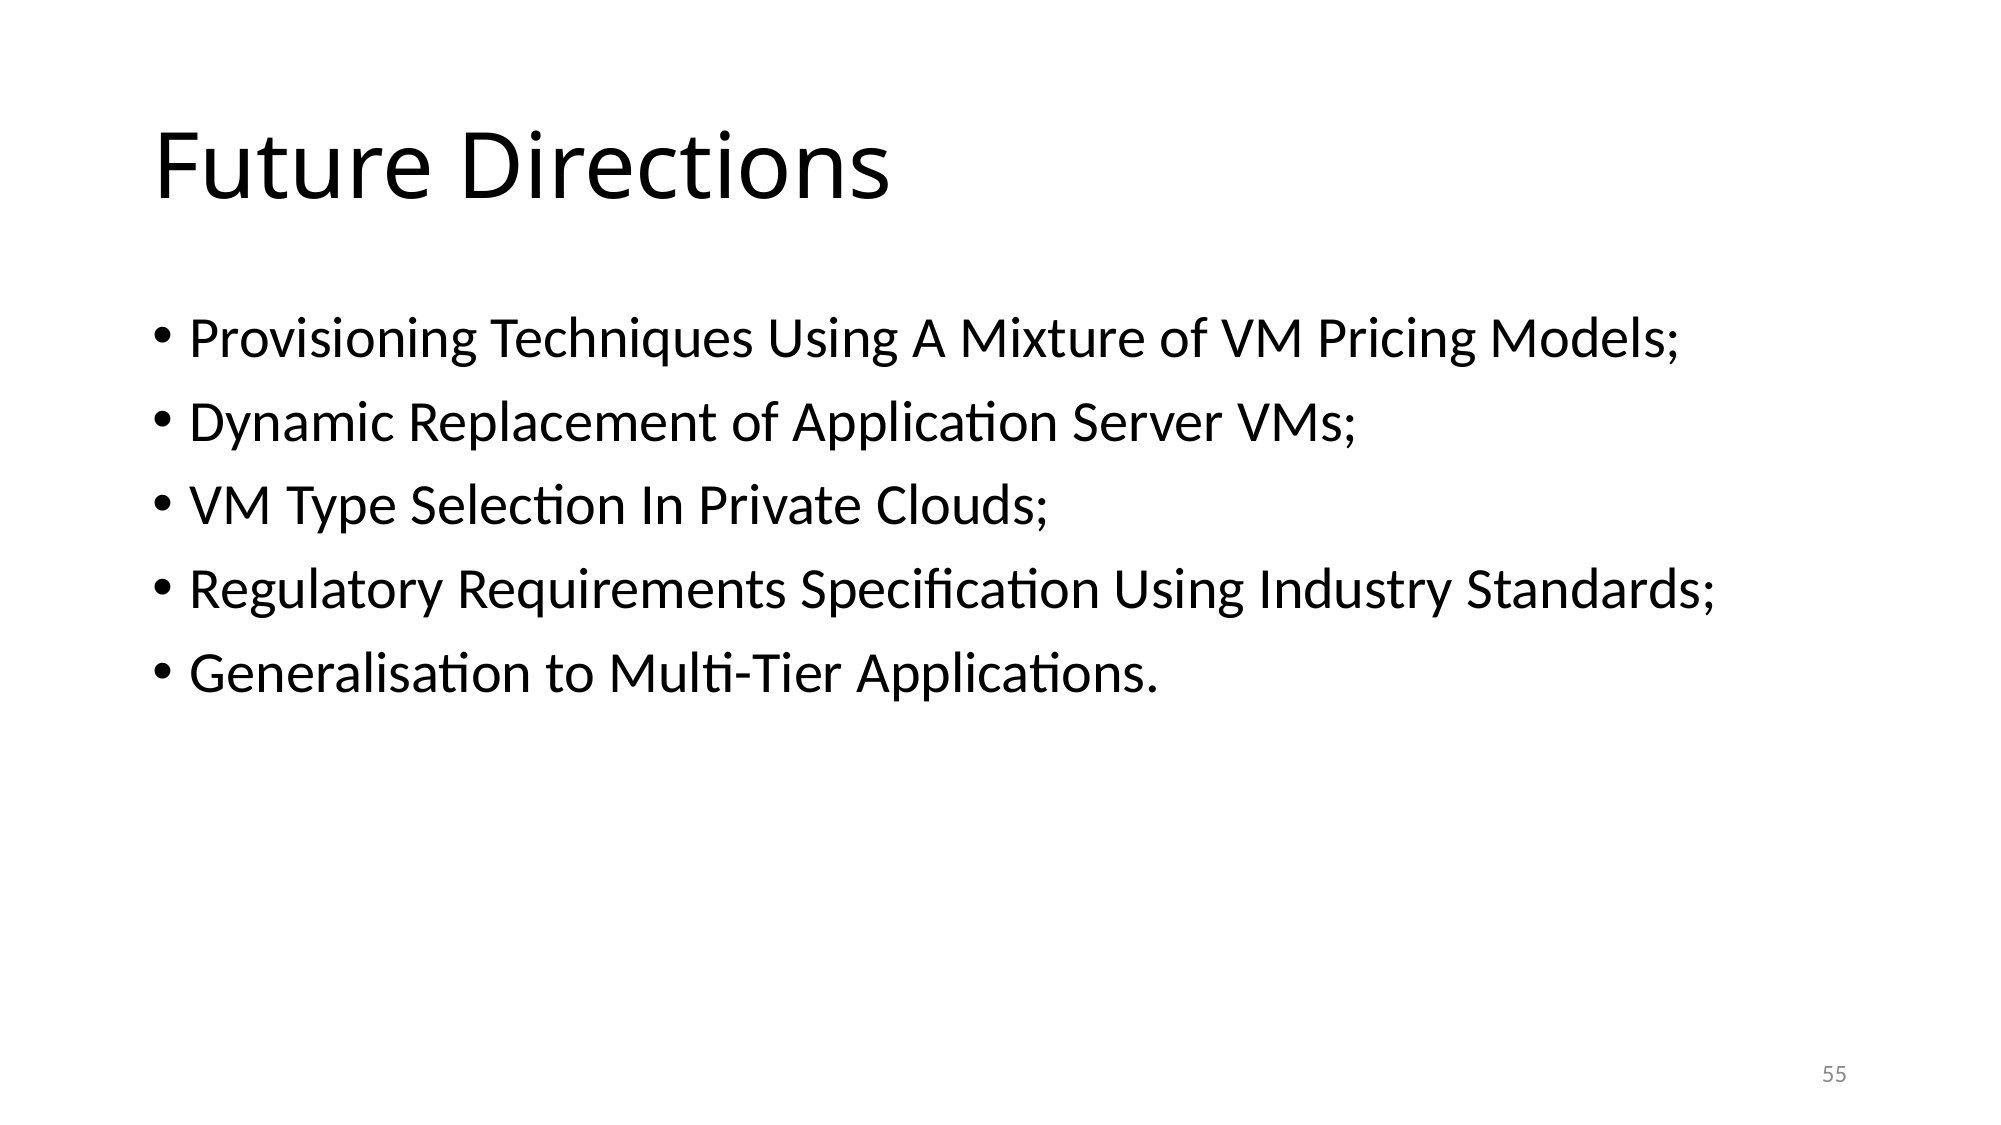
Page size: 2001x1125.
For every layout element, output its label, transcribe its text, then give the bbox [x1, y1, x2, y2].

list Provisioning Techniques Using A Mixture of VM Pricing Models; Dynamic Replacement of Application Server VMs; VM Type Selection In Private Clouds; Regulatory Requirements Specification Using Industry Standards; Generalisation to Multi-Tier Applications. [137, 299, 1758, 1014]
slide_number <number> [1412, 1042, 1863, 1103]
title Future Directions [137, 59, 1863, 278]
